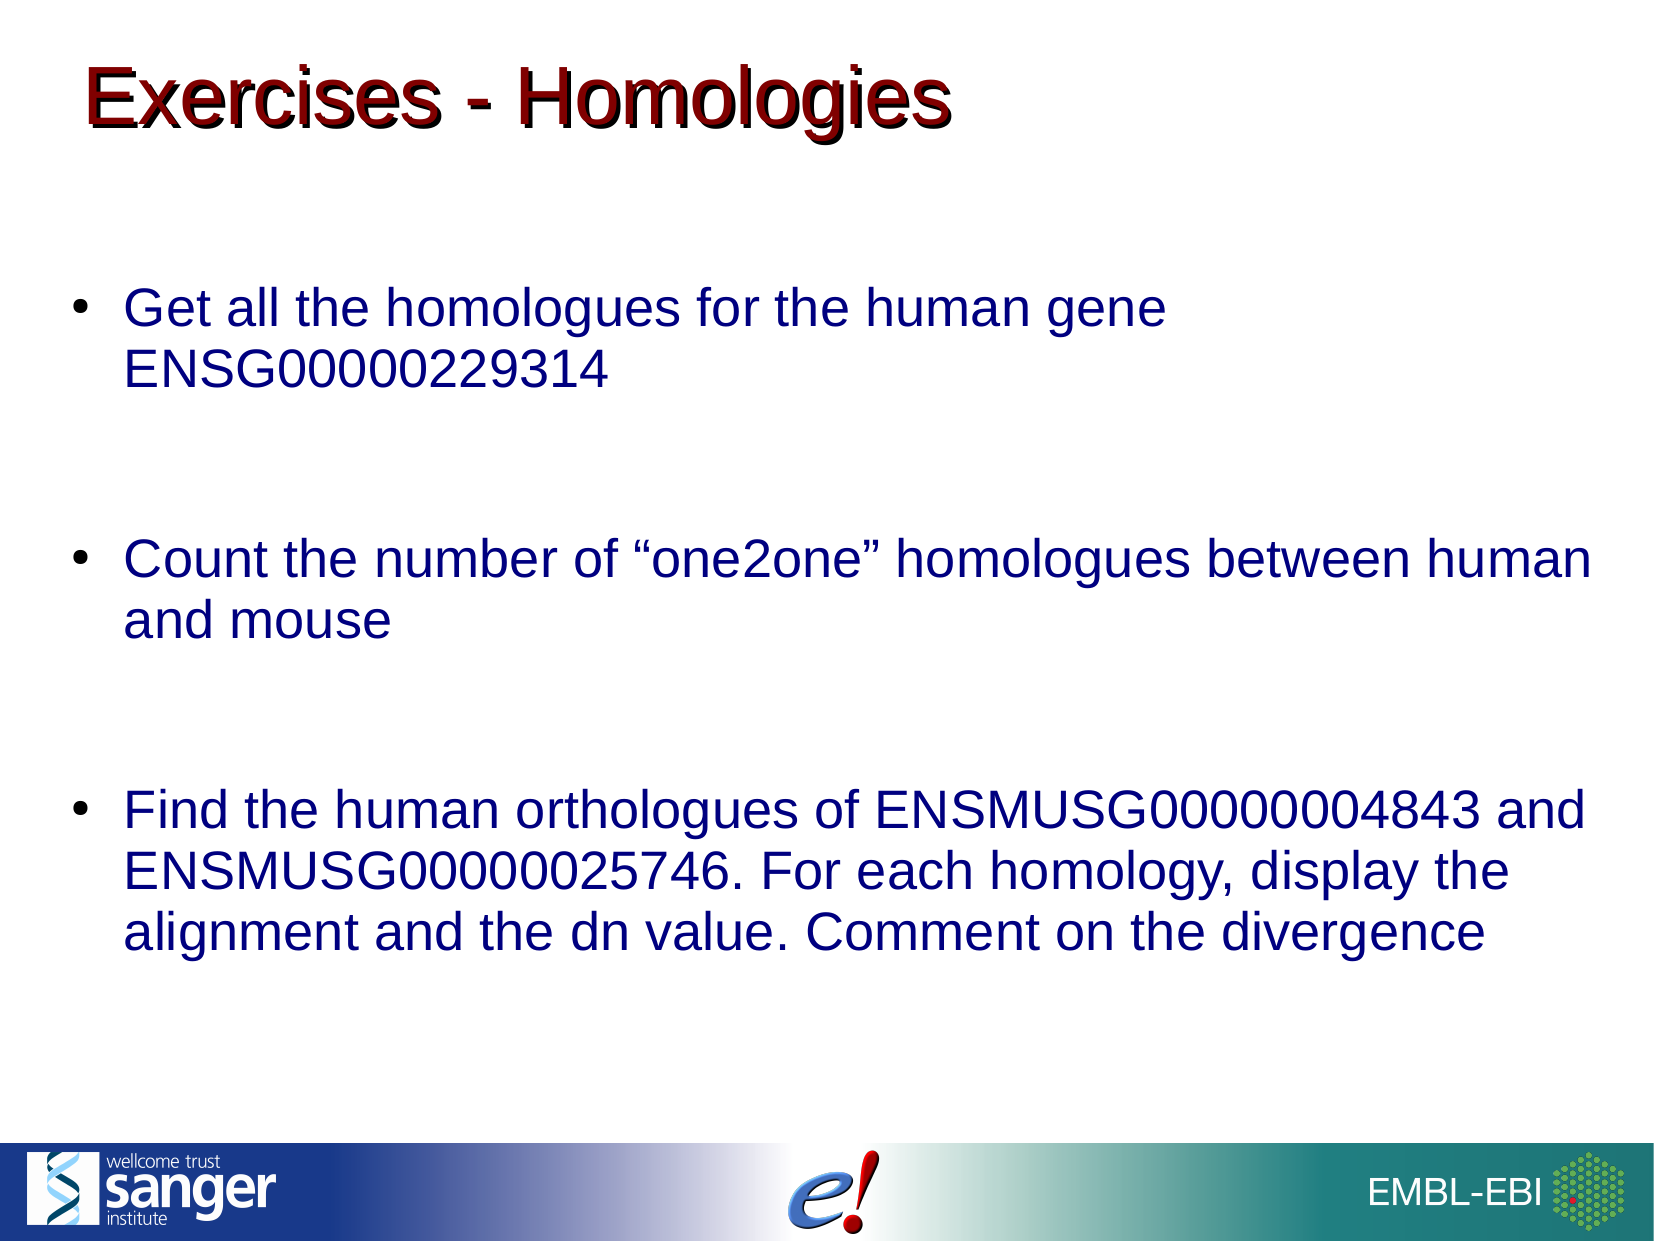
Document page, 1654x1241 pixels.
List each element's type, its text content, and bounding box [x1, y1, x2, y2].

title Exercises - Homologies [82, 49, 1571, 257]
list Get all the homologues for the human gene ENSG00000229314 Count the number of “one2one” homologues between human and mouse Find the human orthologues of ENSMUSG00000004843 and ENSMUSG00000025746. For each homology, display the alignment and the dn value. Comment on the divergence [53, 277, 1625, 1123]
picture [0, 1143, 1654, 1241]
